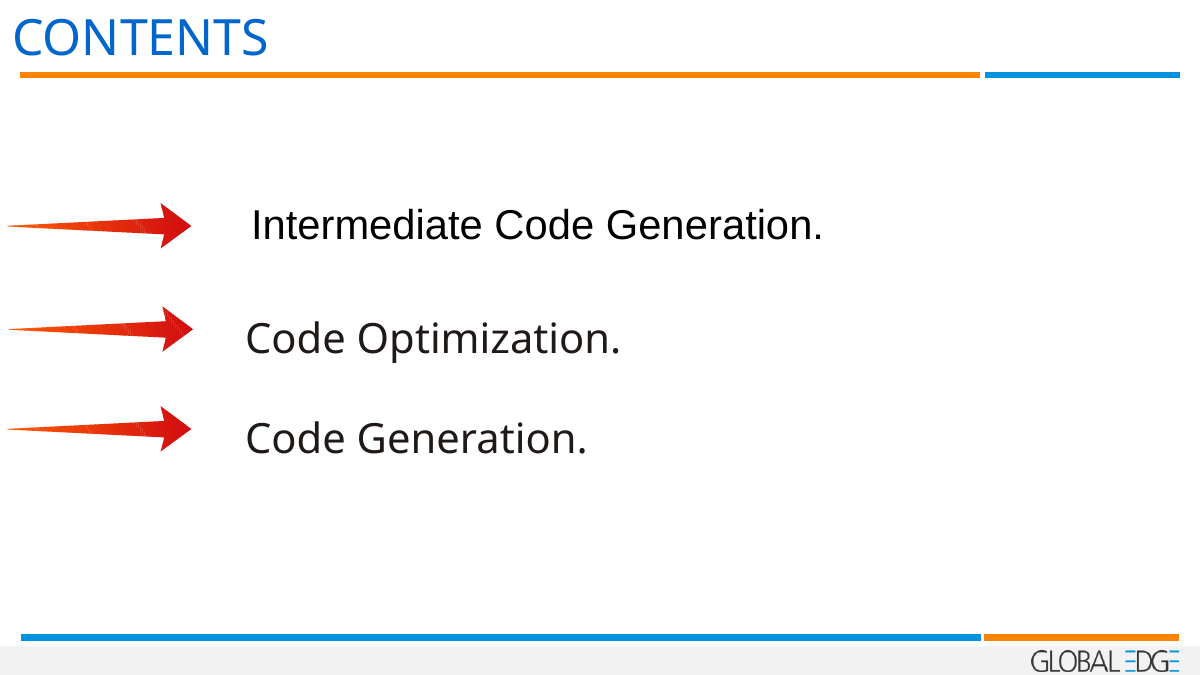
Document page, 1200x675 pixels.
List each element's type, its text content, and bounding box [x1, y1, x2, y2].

picture [1031, 650, 1179, 672]
text_box Code Optimization. [159, 301, 833, 366]
text_box Code Generation. [159, 401, 798, 466]
picture [4, 402, 195, 455]
text_box Intermediate Code Generation. [165, 194, 1028, 257]
picture [4, 199, 165, 252]
picture [5, 303, 197, 355]
title CONTENTS [12, 6, 1088, 66]
